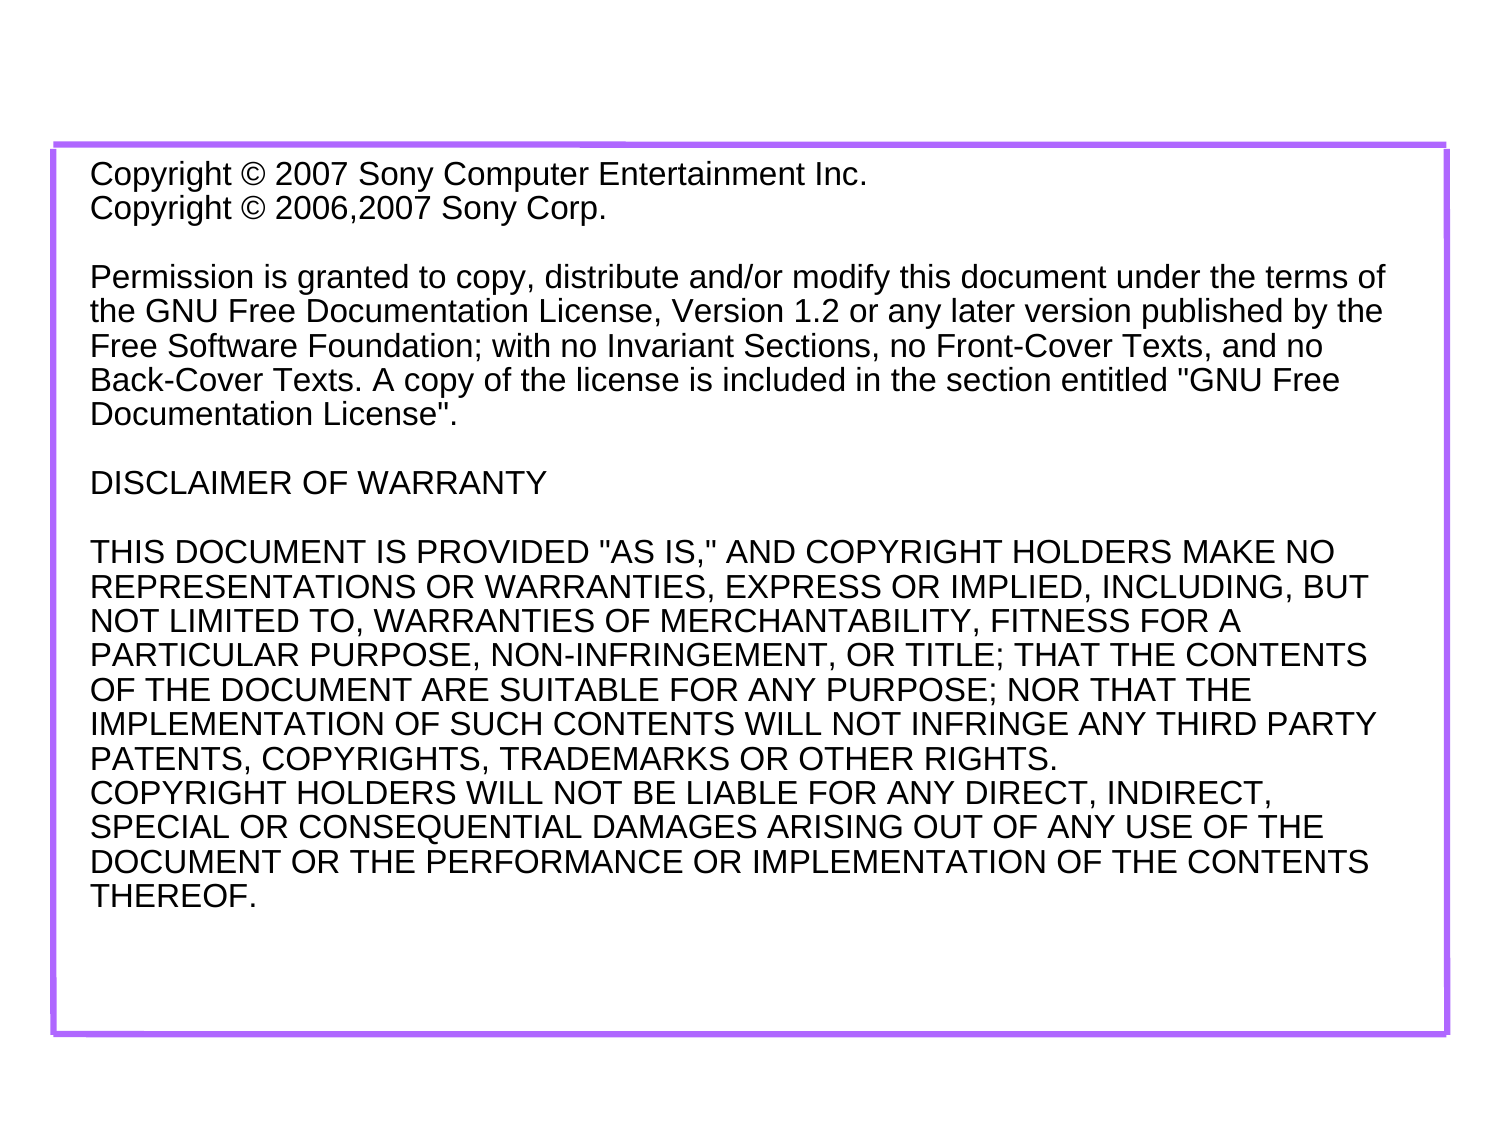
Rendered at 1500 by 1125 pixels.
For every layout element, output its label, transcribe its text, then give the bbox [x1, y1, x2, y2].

text_box Copyright © 2007 Sony Computer Entertainment Inc. Copyright © 2006,2007 Sony Corp. Permission is granted to copy, distribute and/or modify this document under the terms of the GNU Free Documentation License, Version 1.2 or any later version published by the Free Software Foundation; with no Invariant Sections, no Front-Cover Texts, and no Back-Cover Texts. A copy of the license is included in the section entitled "GNU Free Documentation License". DISCLAIMER OF WARRANTY THIS DOCUMENT IS PROVIDED "AS IS," AND COPYRIGHT HOLDERS MAKE NO REPRESENTATIONS OR WARRANTIES, EXPRESS OR IMPLIED, INCLUDING, BUT NOT LIMITED TO, WARRANTIES OF MERCHANTABILITY, FITNESS FOR A PARTICULAR PURPOSE, NON-INFRINGEMENT, OR TITLE; THAT THE CONTENTS OF THE DOCUMENT ARE SUITABLE FOR ANY PURPOSE; NOR THAT THE IMPLEMENTATION OF SUCH CONTENTS WILL NOT INFRINGE ANY THIRD PARTY PATENTS, COPYRIGHTS, TRADEMARKS OR OTHER RIGHTS. COPYRIGHT HOLDERS WILL NOT BE LIABLE FOR ANY DIRECT, INDIRECT, SPECIAL OR CONSEQUENTIAL DAMAGES ARISING OUT OF ANY USE OF THE DOCUMENT OR THE PERFORMANCE OR IMPLEMENTATION OF THE CONTENTS THEREOF. [75, 149, 1426, 957]
